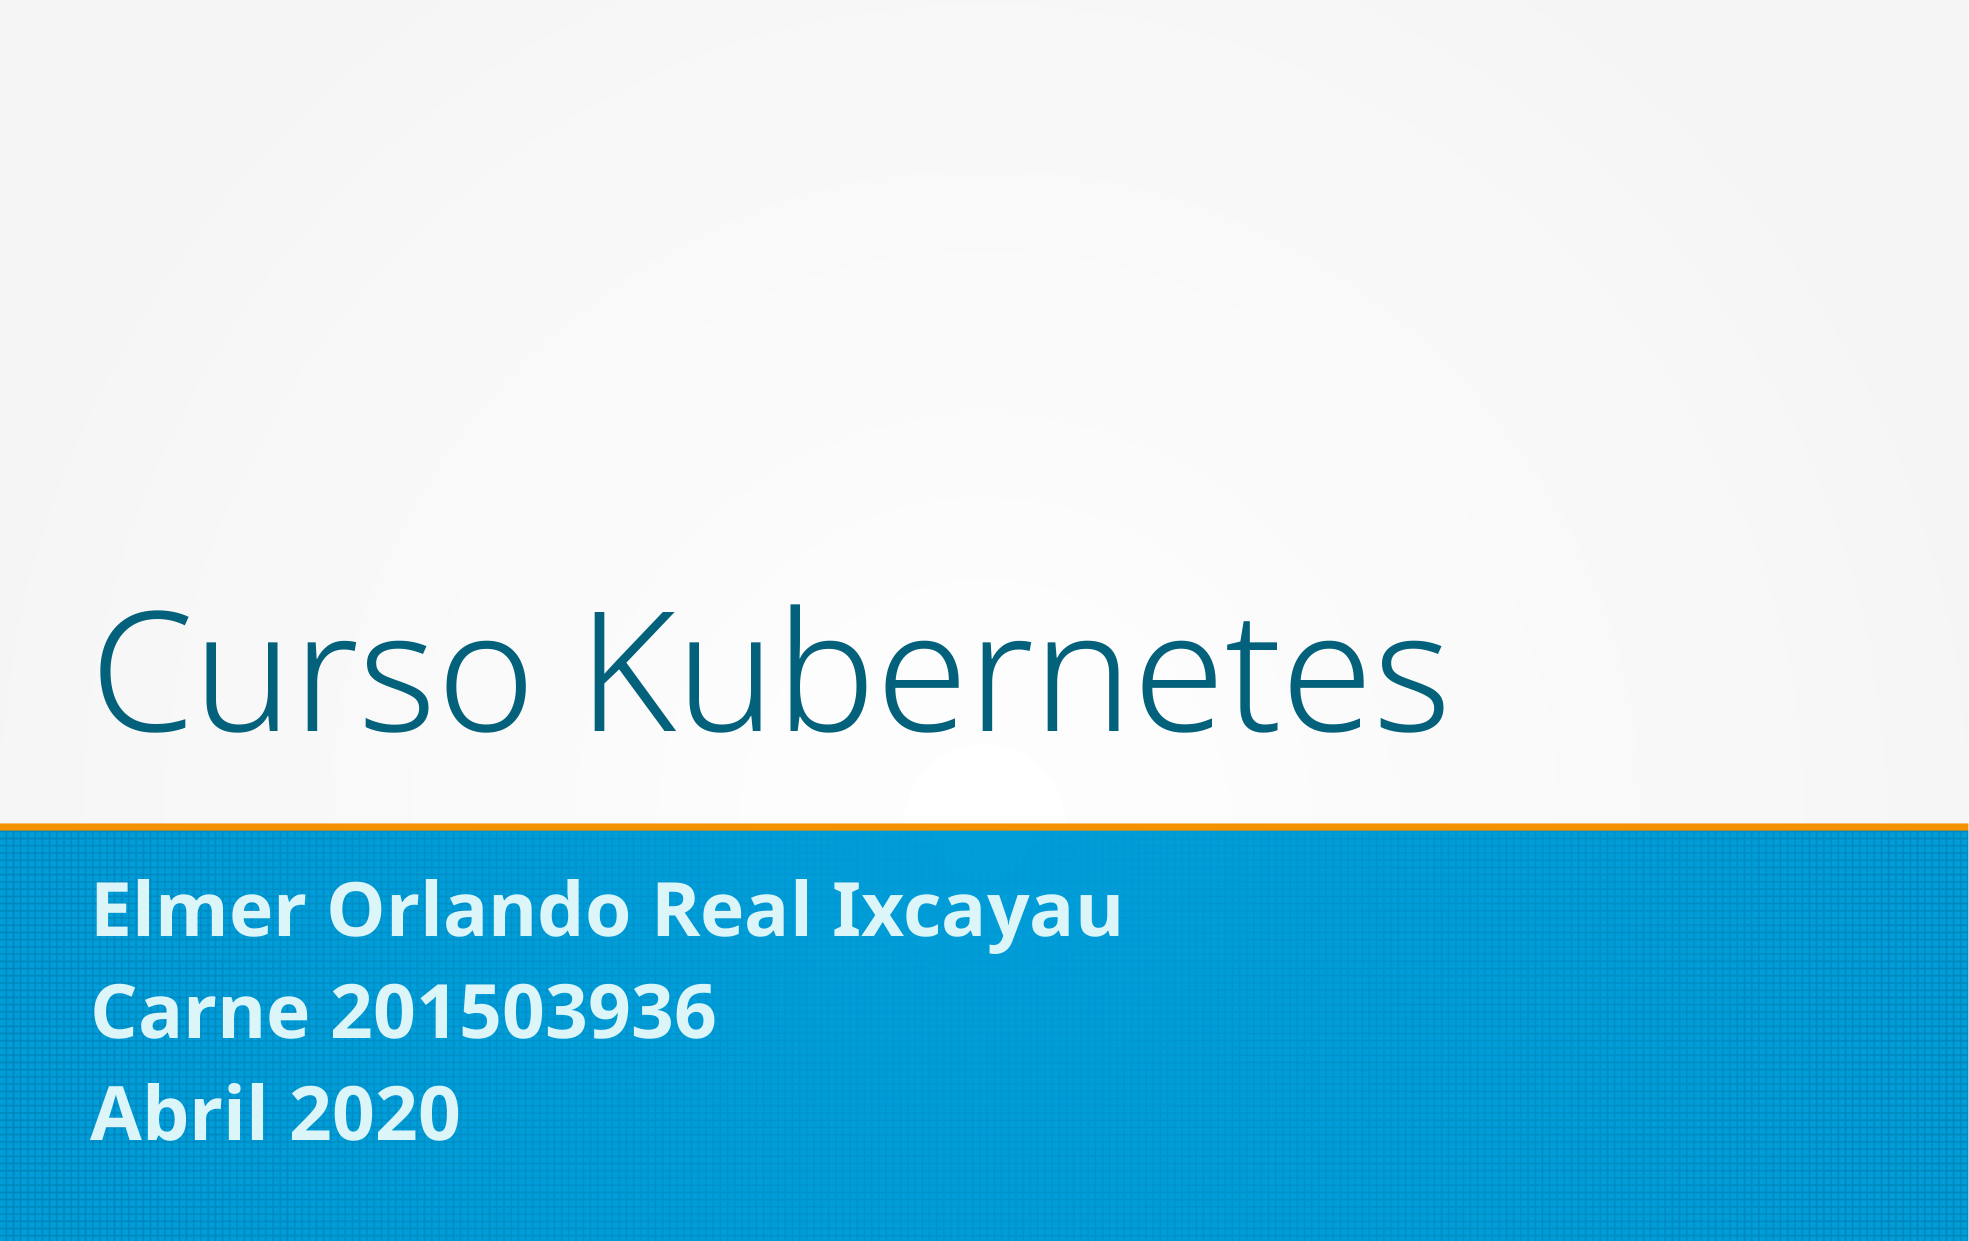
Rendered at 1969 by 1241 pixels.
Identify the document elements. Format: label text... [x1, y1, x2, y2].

picture [0, 0, 1969, 830]
title Curso Kubernetes [90, 49, 1862, 781]
subtitle Elmer Orlando Real Ixcayau Carne 201503936 Abril 2020 [90, 855, 1861, 1139]
